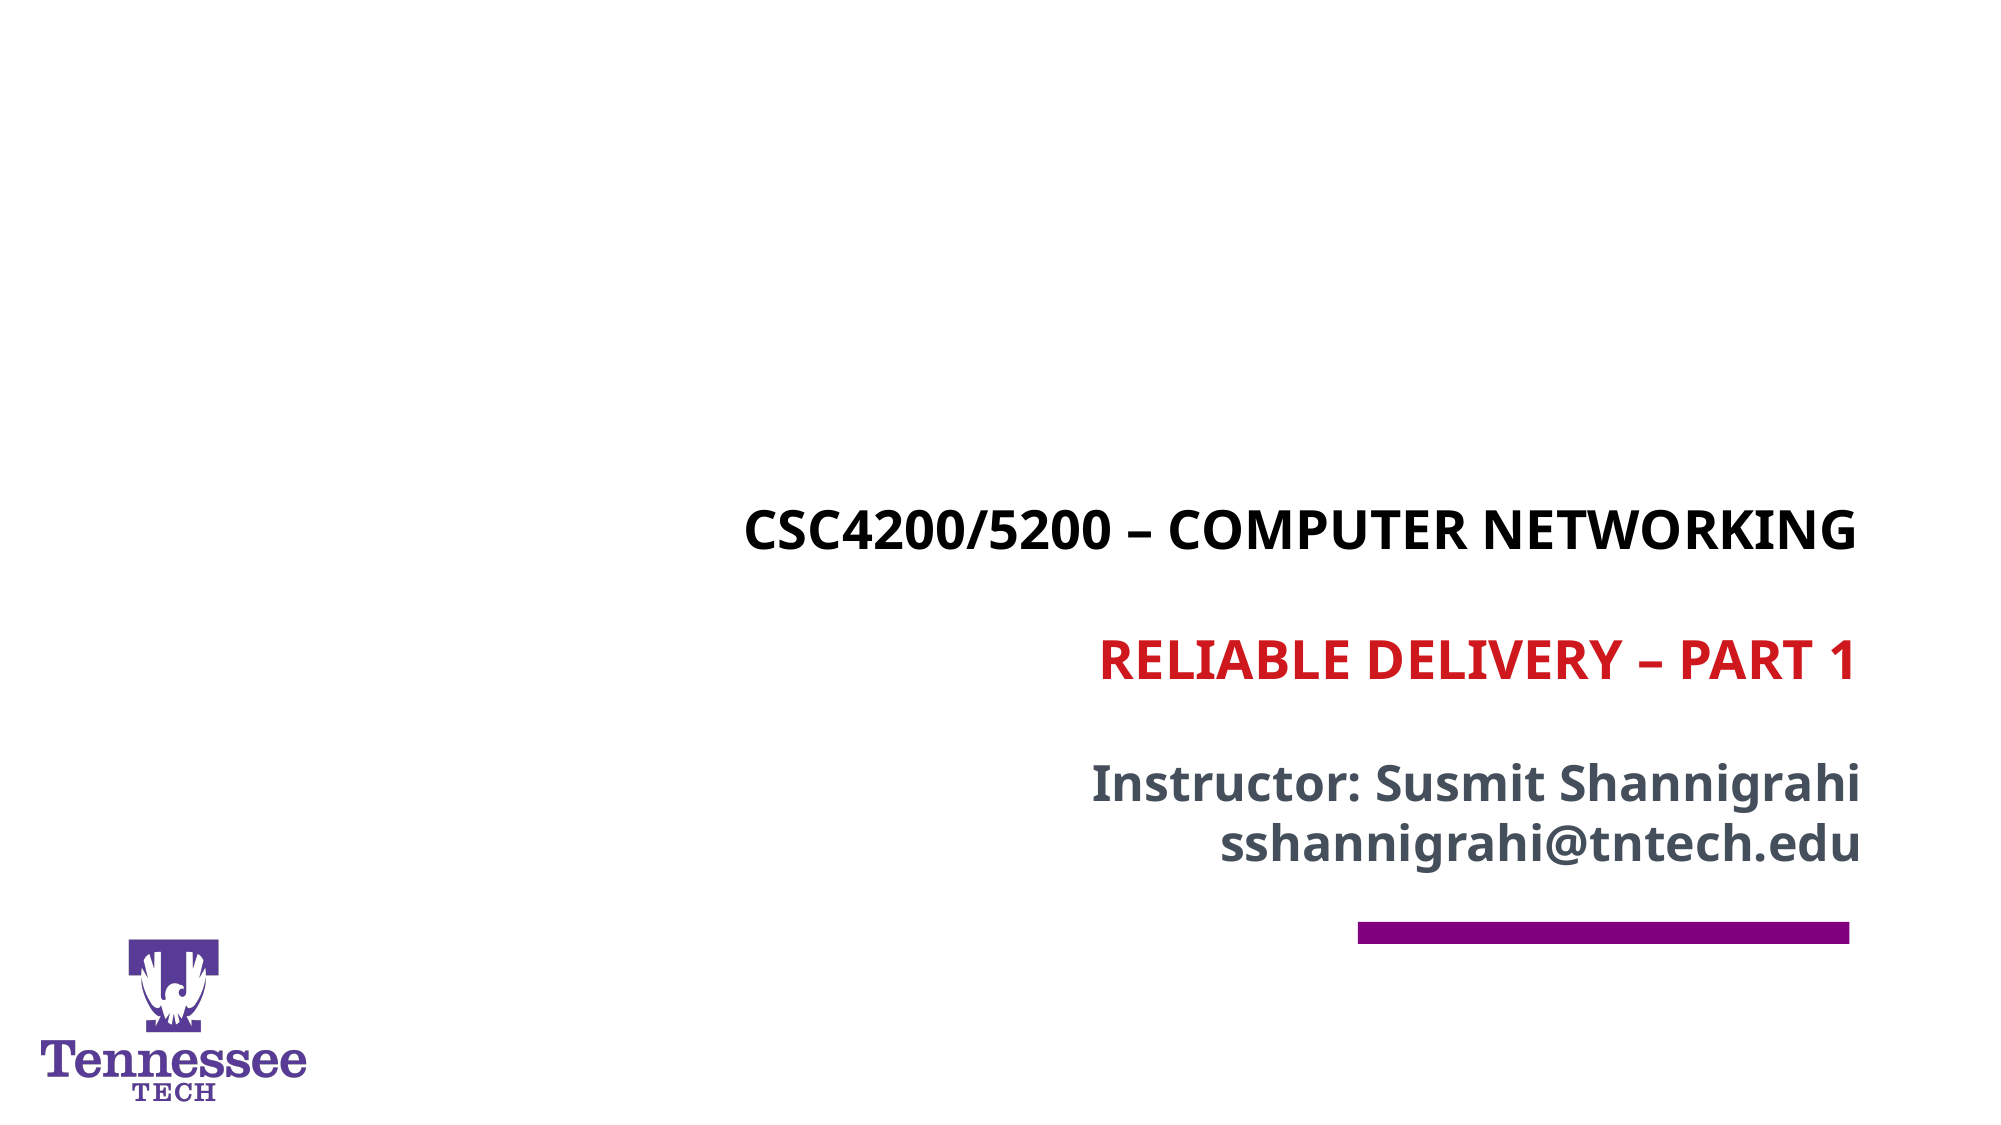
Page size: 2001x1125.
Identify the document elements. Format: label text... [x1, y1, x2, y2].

text_box Instructor: Susmit Shannigrahi sshannigrahi@tntech.edu [462, 886, 1877, 1075]
picture [16, 914, 331, 1122]
text_box CSC4200/5200 – Computer Networking Reliable Delivery – part 1 [30, 404, 1875, 706]
